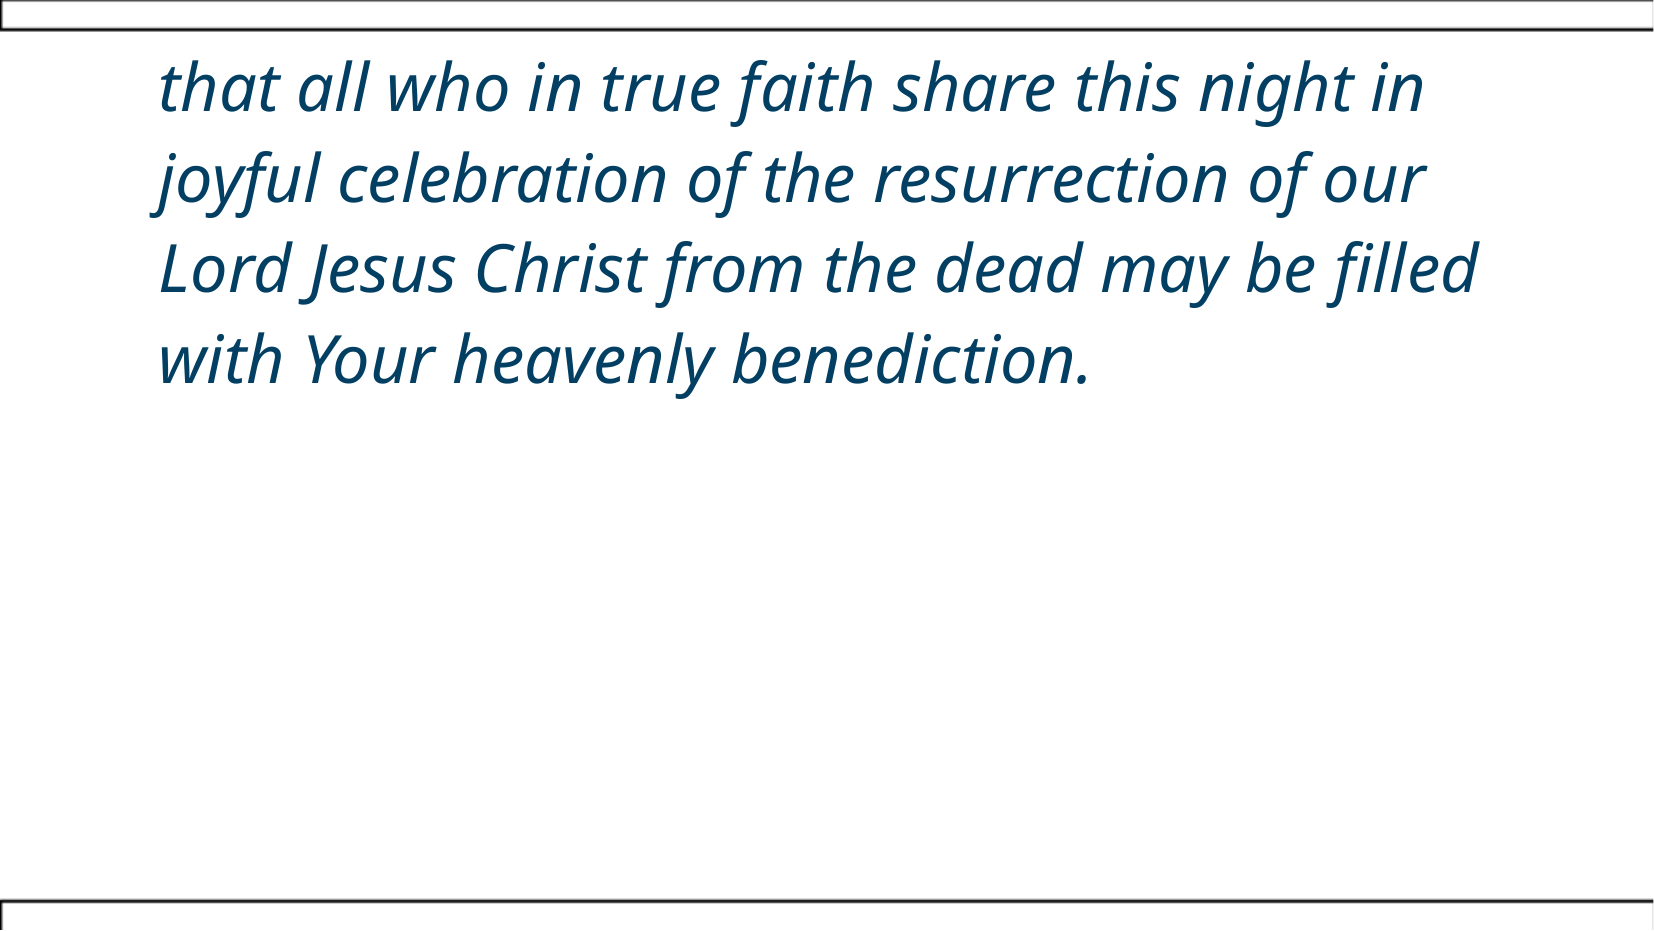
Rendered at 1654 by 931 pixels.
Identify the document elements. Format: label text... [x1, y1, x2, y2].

text_box that all who in true faith share this night in joyful celebration of the resurrection of our Lord Jesus Christ from the dead may be filled with Your heavenly benediction. [75, 32, 1591, 403]
picture [0, 0, 1654, 930]
